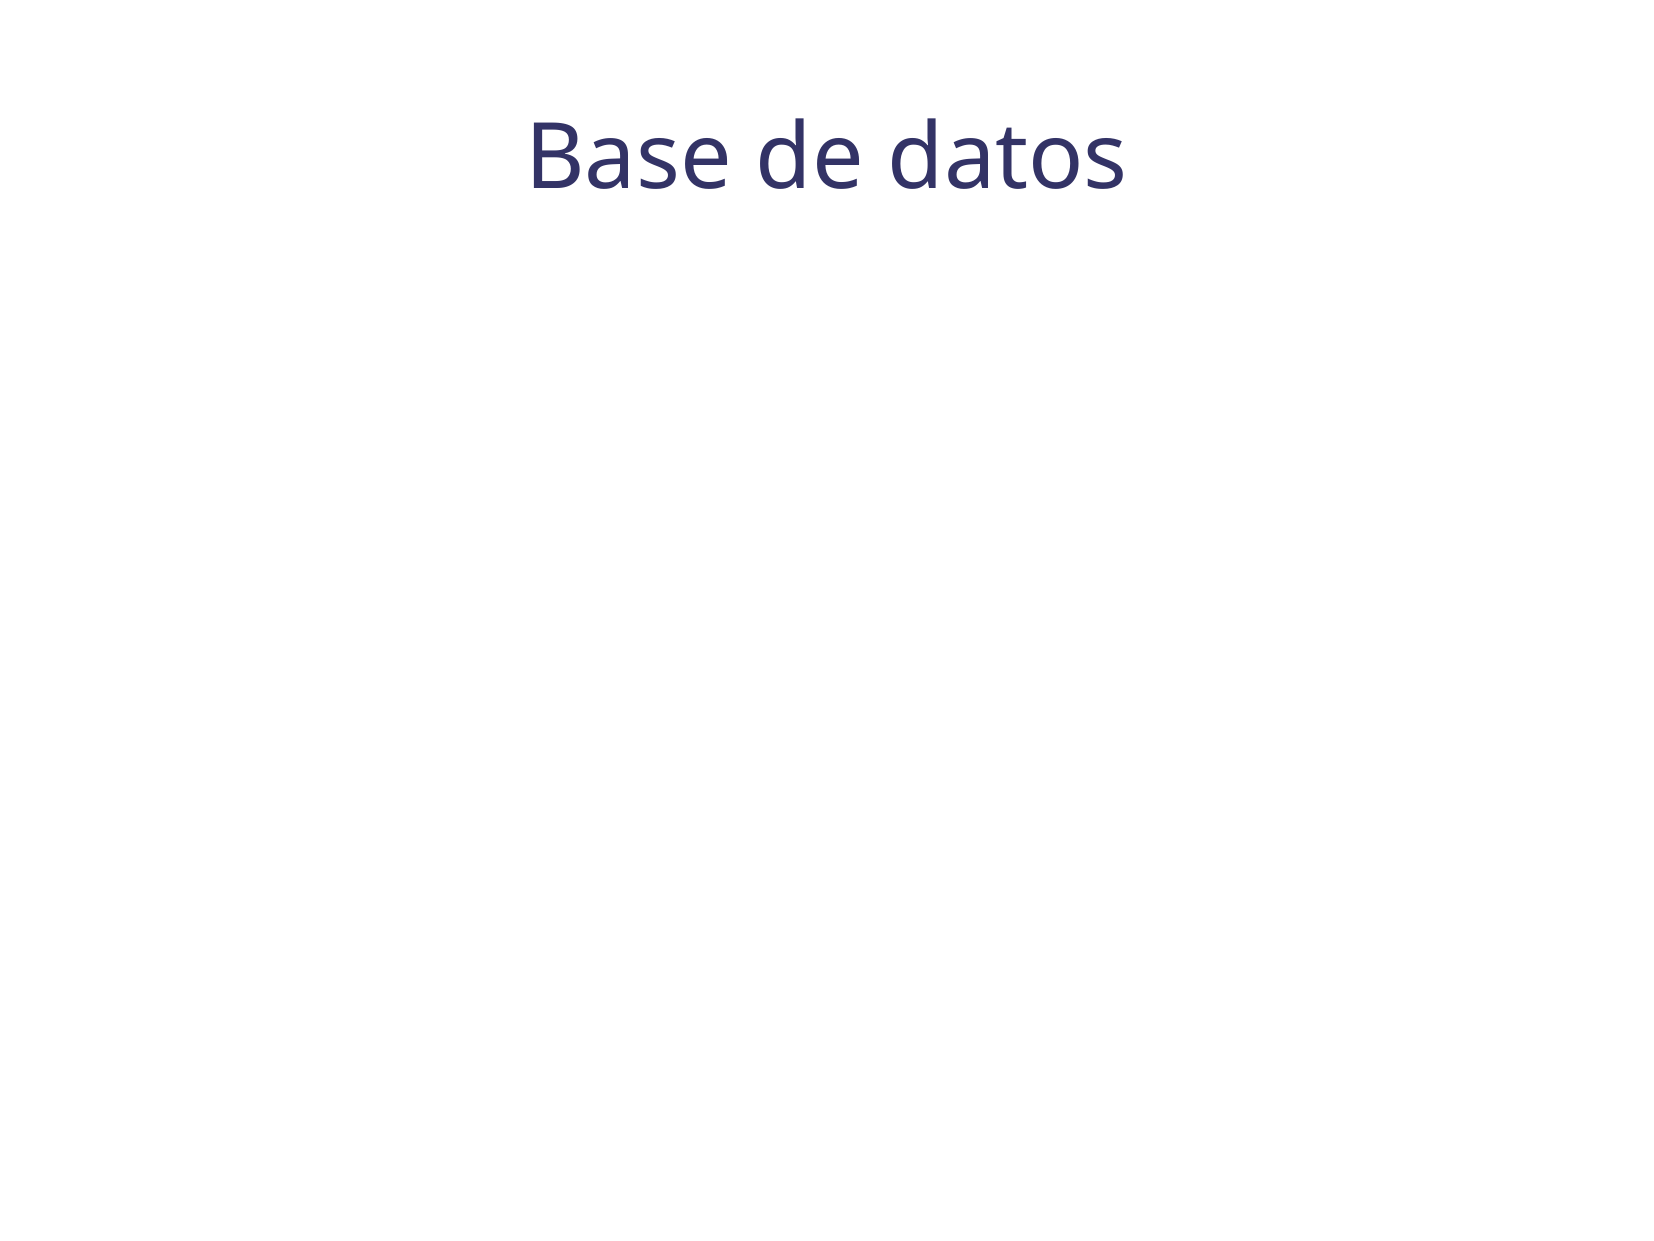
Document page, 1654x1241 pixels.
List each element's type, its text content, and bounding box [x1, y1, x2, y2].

title Base de datos [82, 56, 1571, 250]
